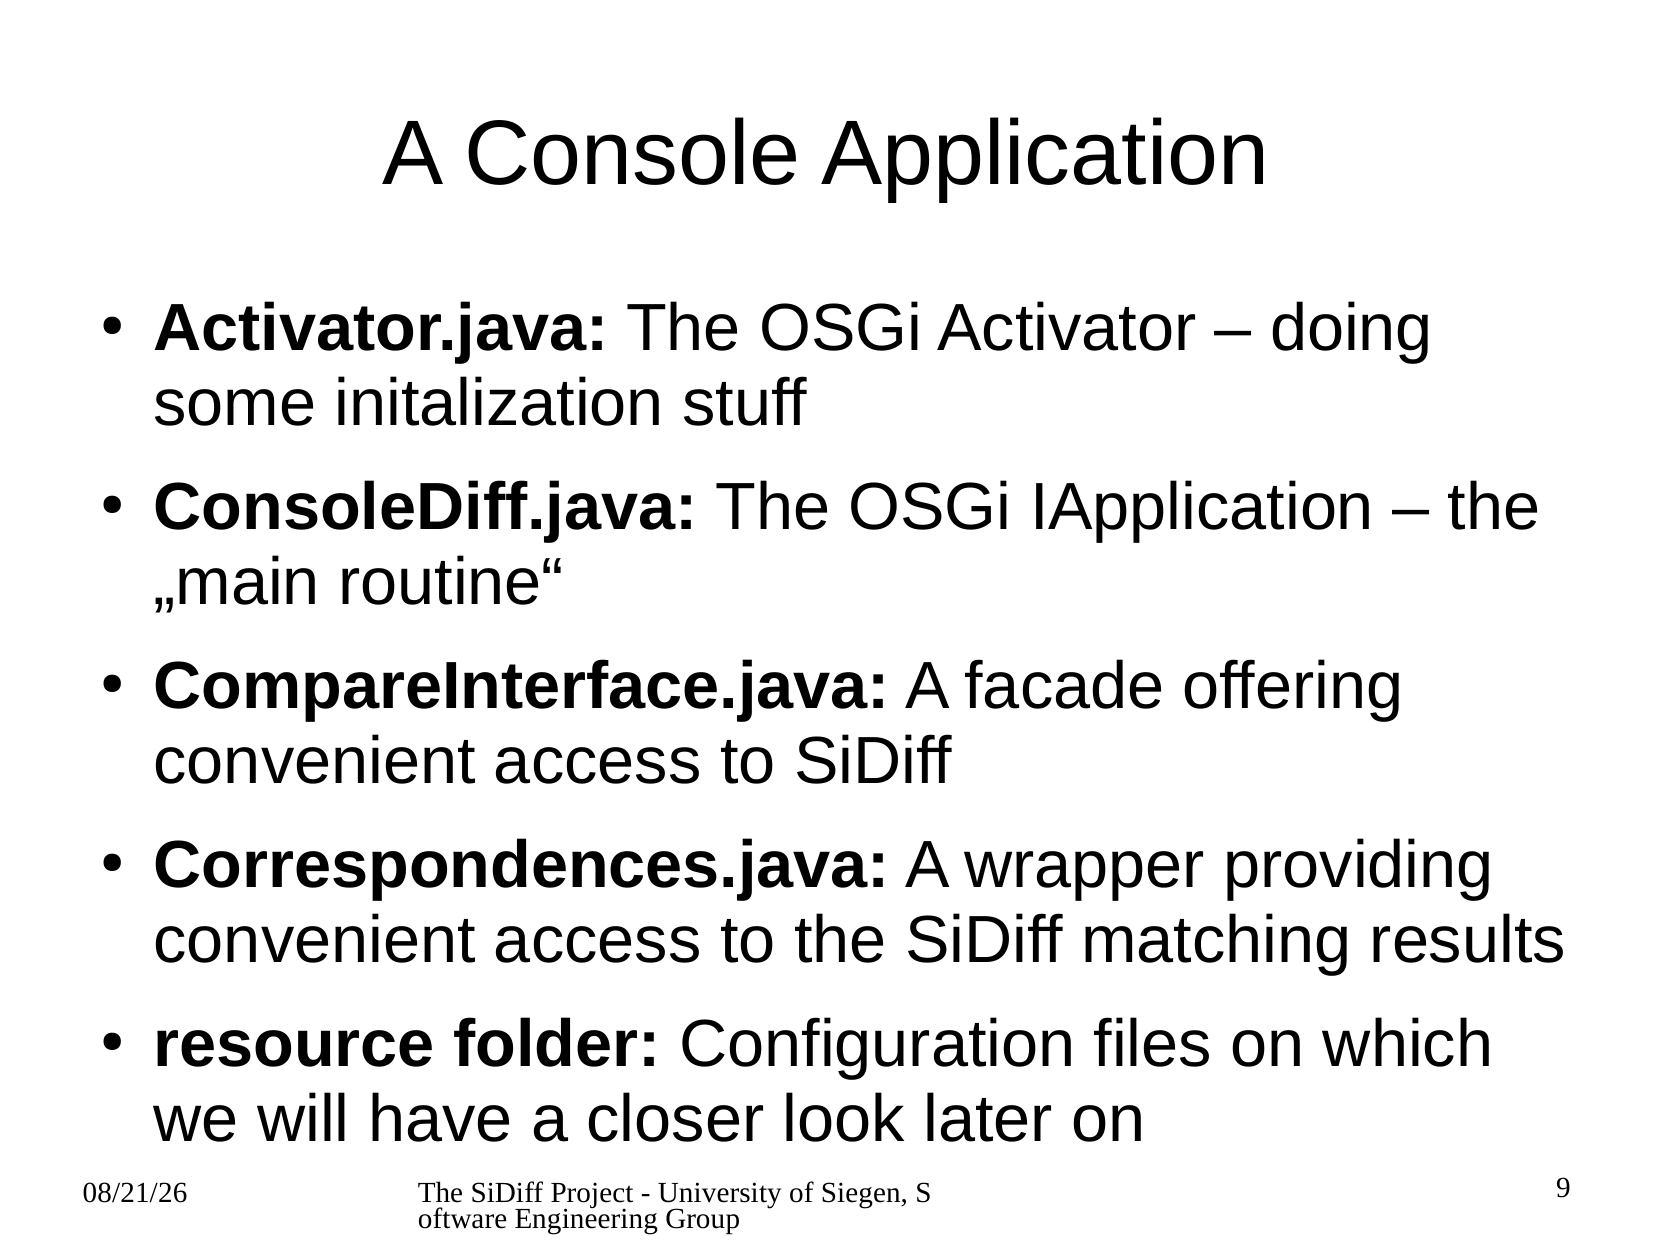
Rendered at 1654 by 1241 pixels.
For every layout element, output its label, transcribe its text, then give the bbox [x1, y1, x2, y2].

title A Console Application [82, 49, 1571, 257]
list Activator.java: The OSGi Activator – doing some initalization stuff ConsoleDiff.java: The OSGi IApplication – the „main routine“ CompareInterface.java: A facade offering convenient access to SiDiff Correspondences.java: A wrapper providing convenient access to the SiDiff matching results resource folder: Configuration files on which we will have a closer look later on [82, 290, 1571, 1157]
